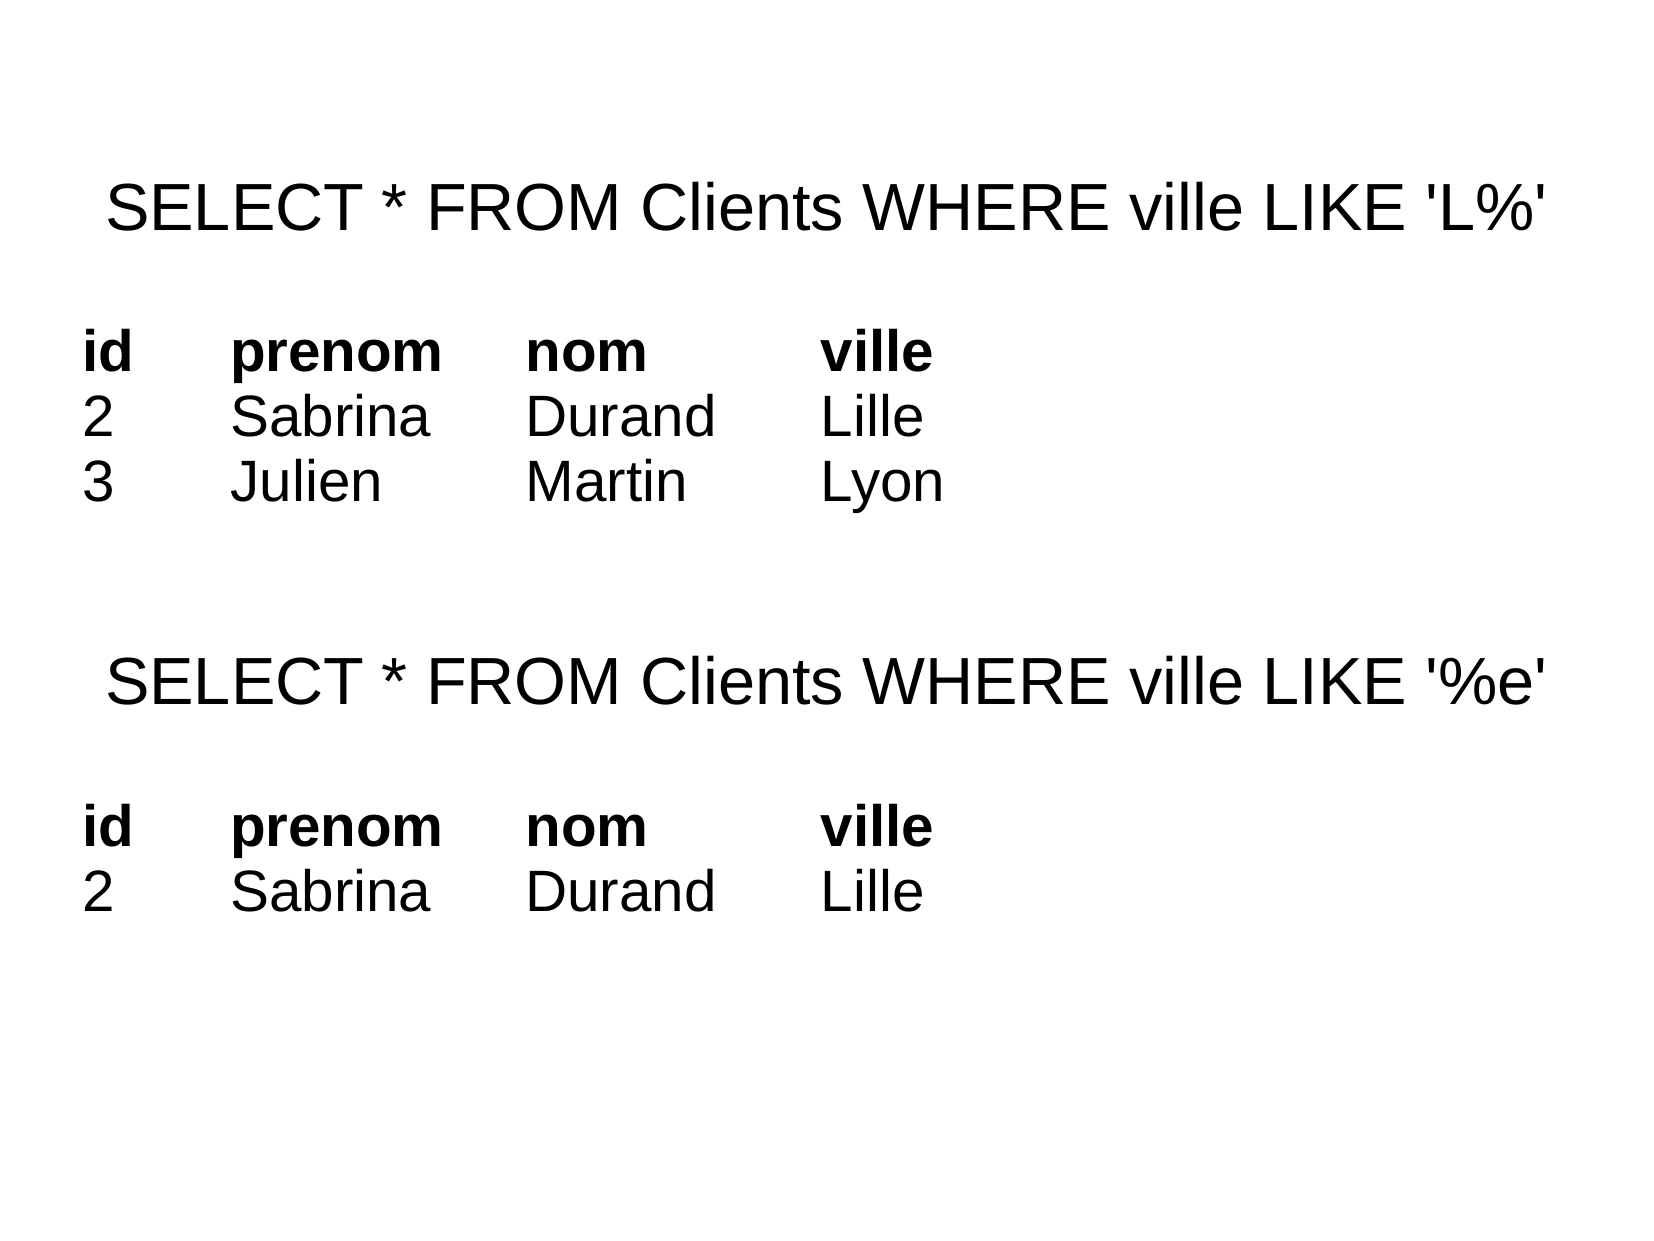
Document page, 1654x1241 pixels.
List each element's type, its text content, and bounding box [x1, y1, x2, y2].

subtitle SELECT * FROM Clients WHERE ville LIKE 'L%' id prenom nom ville 2 Sabrina Durand Lille 3 Julien Martin Lyon SELECT * FROM Clients WHERE ville LIKE '%e' id prenom nom ville 2 Sabrina Durand Lille [82, 49, 1571, 1109]
